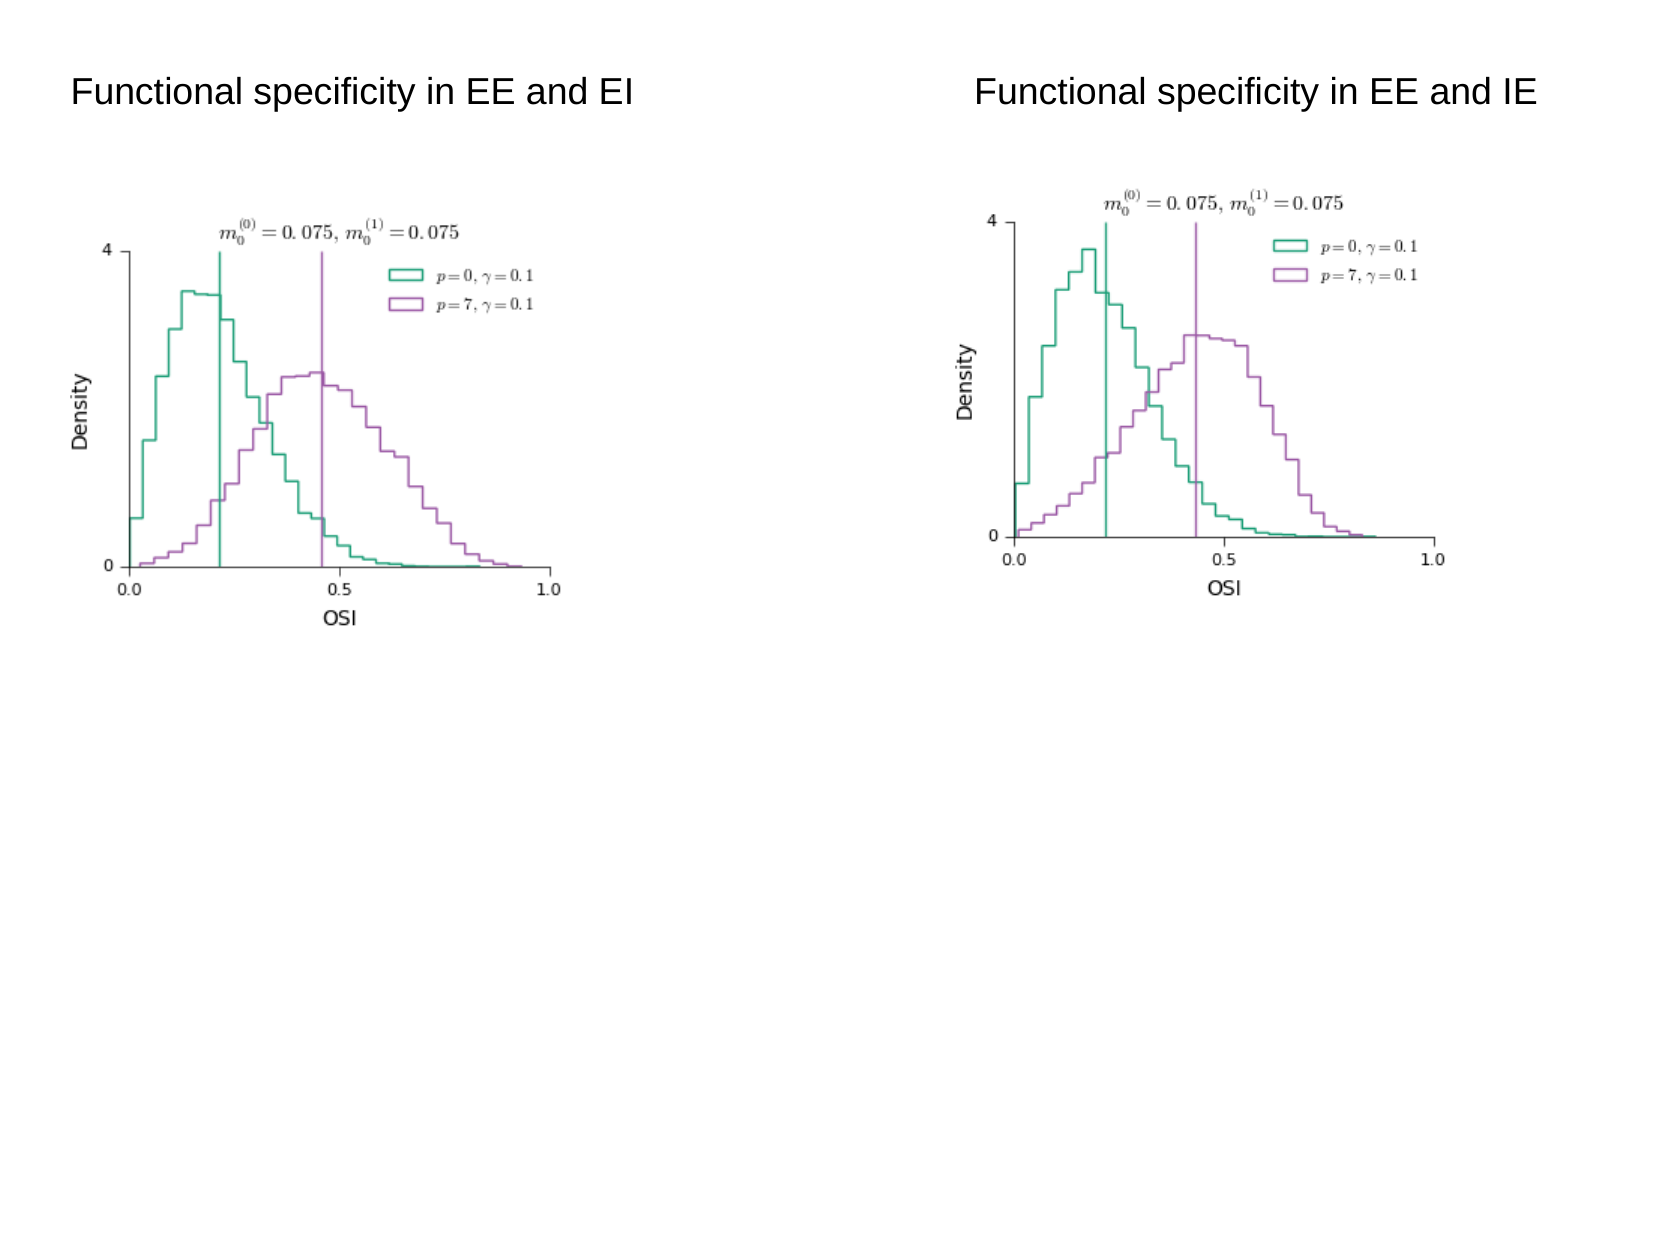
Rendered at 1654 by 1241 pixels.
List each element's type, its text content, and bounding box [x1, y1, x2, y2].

picture [930, 150, 1530, 601]
text_box Functional specificity in EE and IE [959, 63, 1564, 121]
picture [45, 179, 646, 630]
text_box Functional specificity in EE and EI [55, 63, 661, 121]
